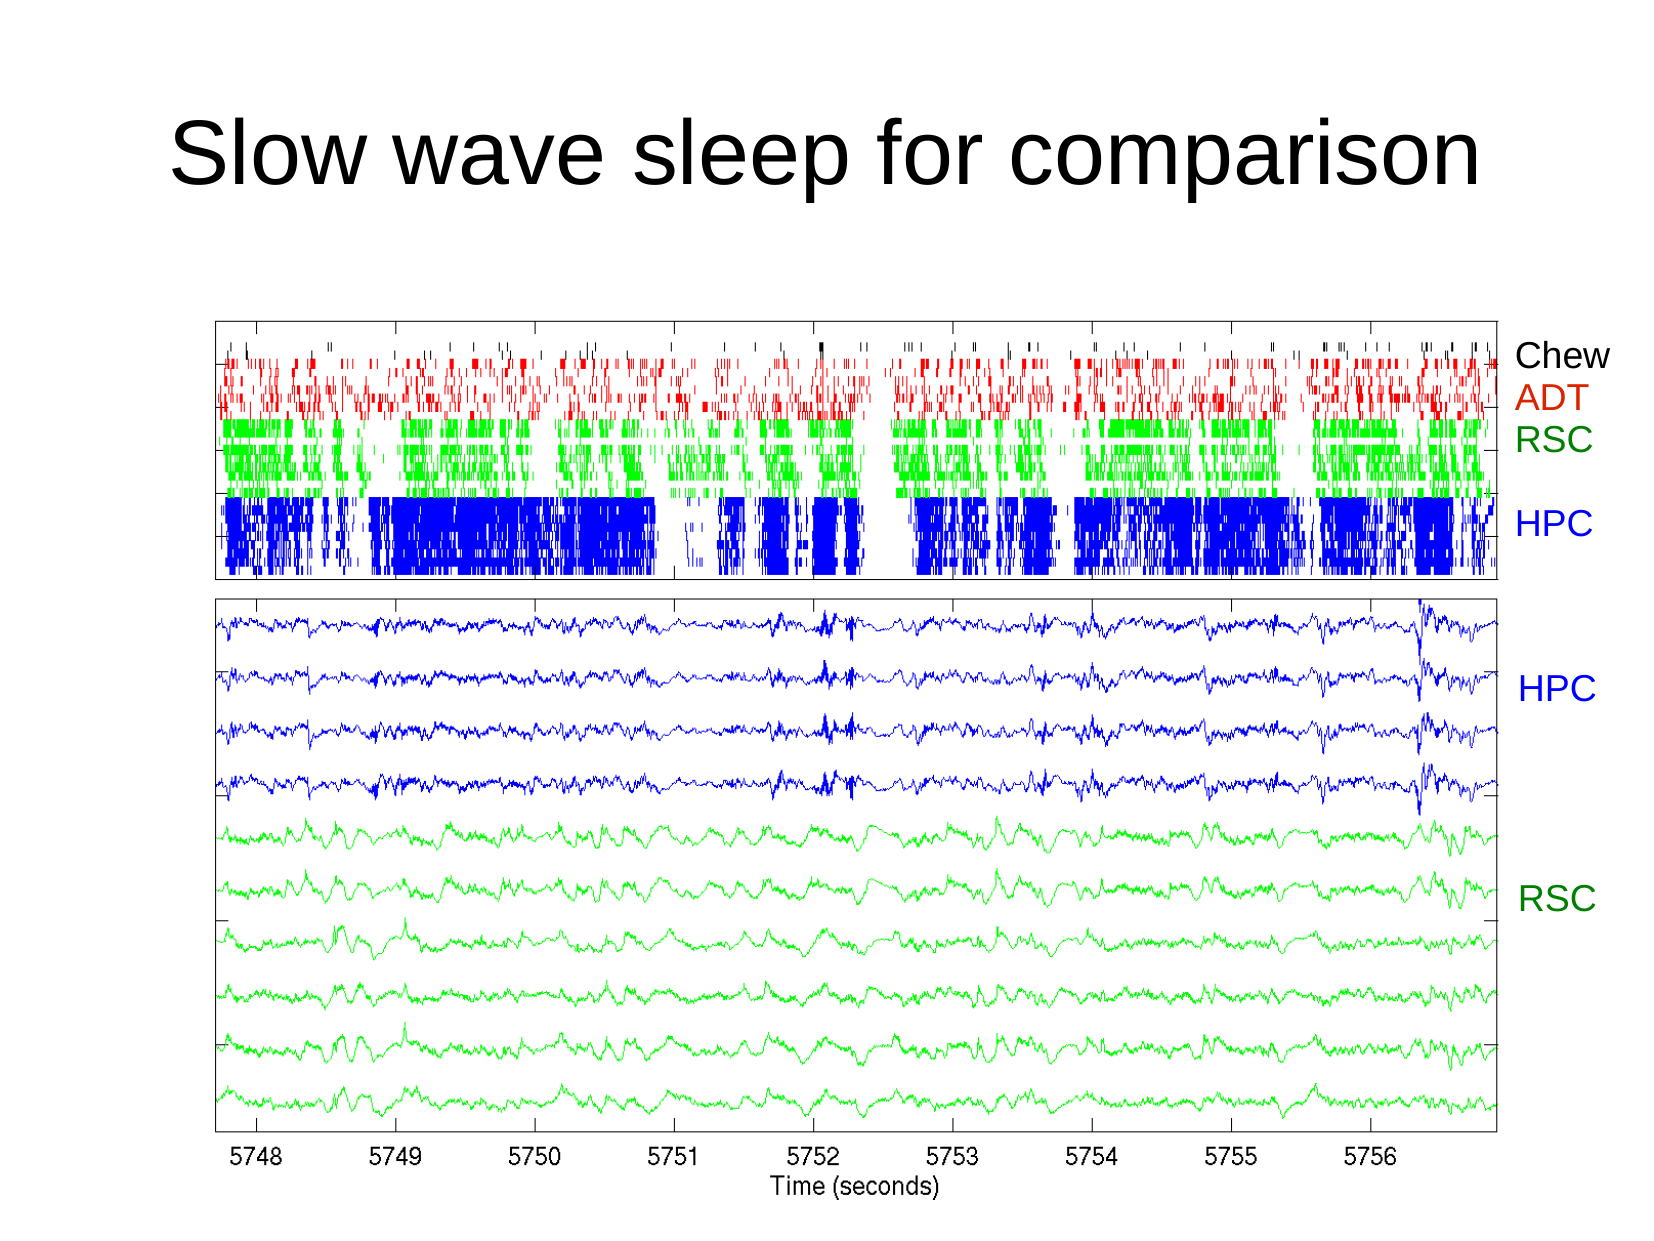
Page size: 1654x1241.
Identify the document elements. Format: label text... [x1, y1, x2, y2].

picture [0, 246, 1654, 1241]
text_box Chew ADT RSC HPC [1500, 327, 1626, 552]
title Slow wave sleep for comparison [82, 49, 1571, 257]
text_box HPC RSC [1503, 660, 1612, 927]
